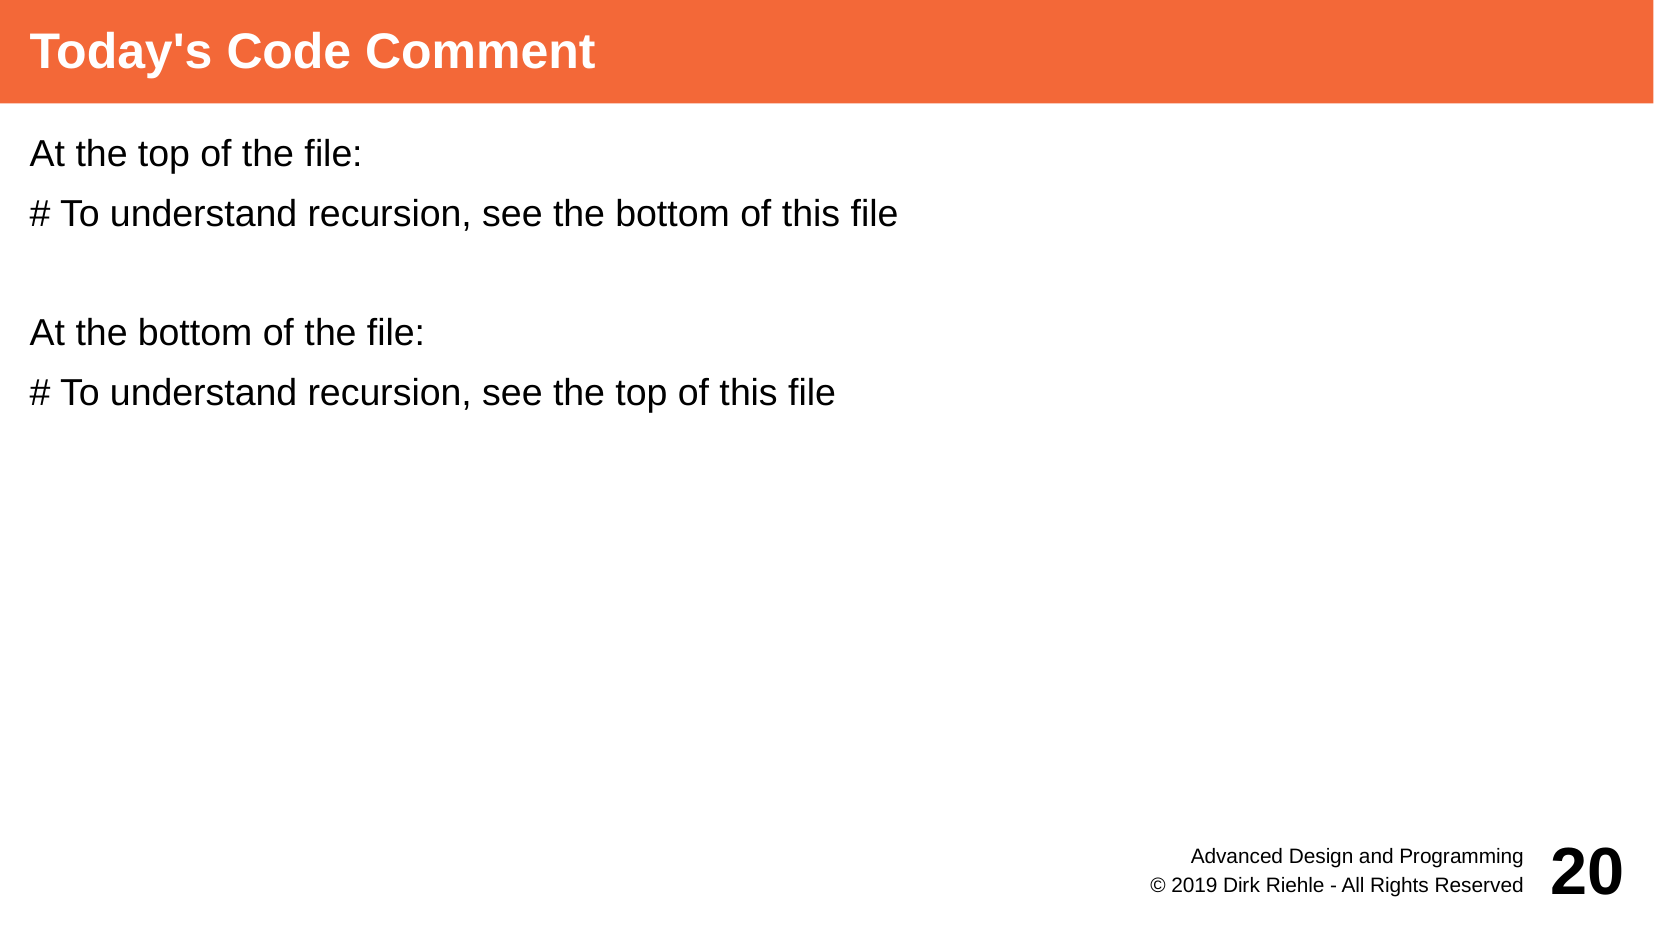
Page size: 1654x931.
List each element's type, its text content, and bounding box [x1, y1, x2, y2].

list At the top of the file: # To understand recursion, see the bottom of this file At the bottom of the file: # To understand recursion, see the top of this file [29, 132, 1625, 813]
title Today's Code Comment [0, 0, 1654, 104]
